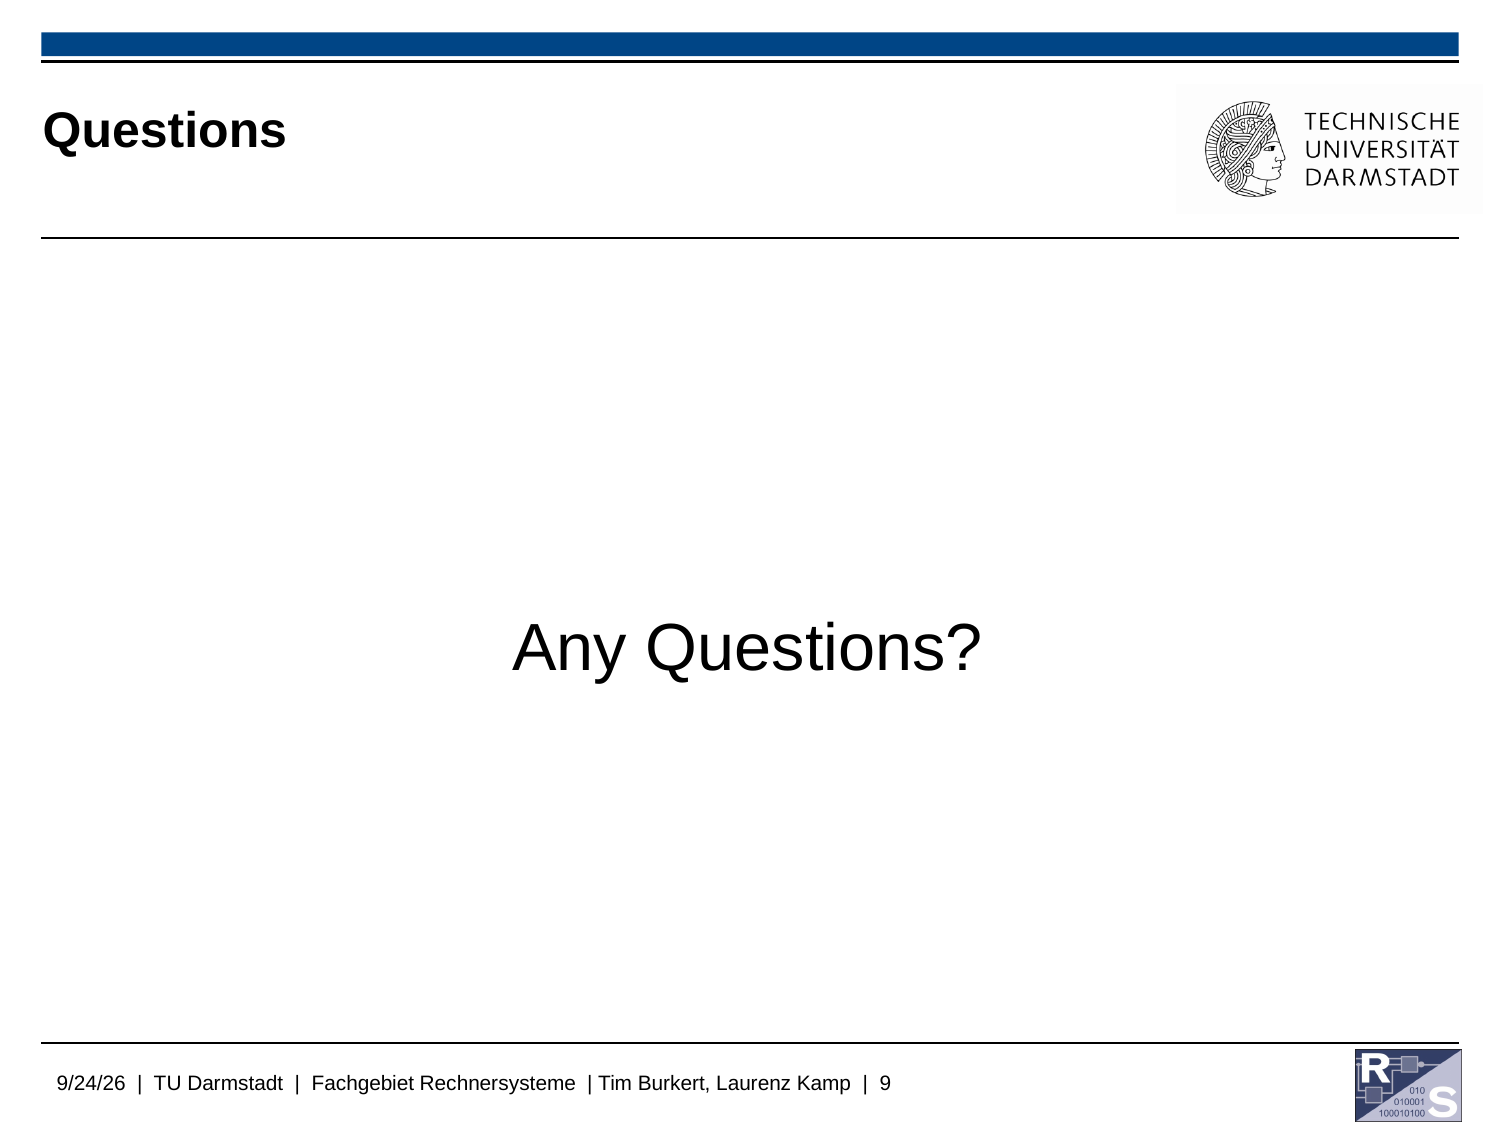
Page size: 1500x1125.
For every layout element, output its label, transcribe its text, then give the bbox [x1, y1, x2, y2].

subtitle Any Questions? [41, 263, 1455, 1032]
title Questions [42, 55, 1133, 206]
picture [1355, 1049, 1462, 1122]
